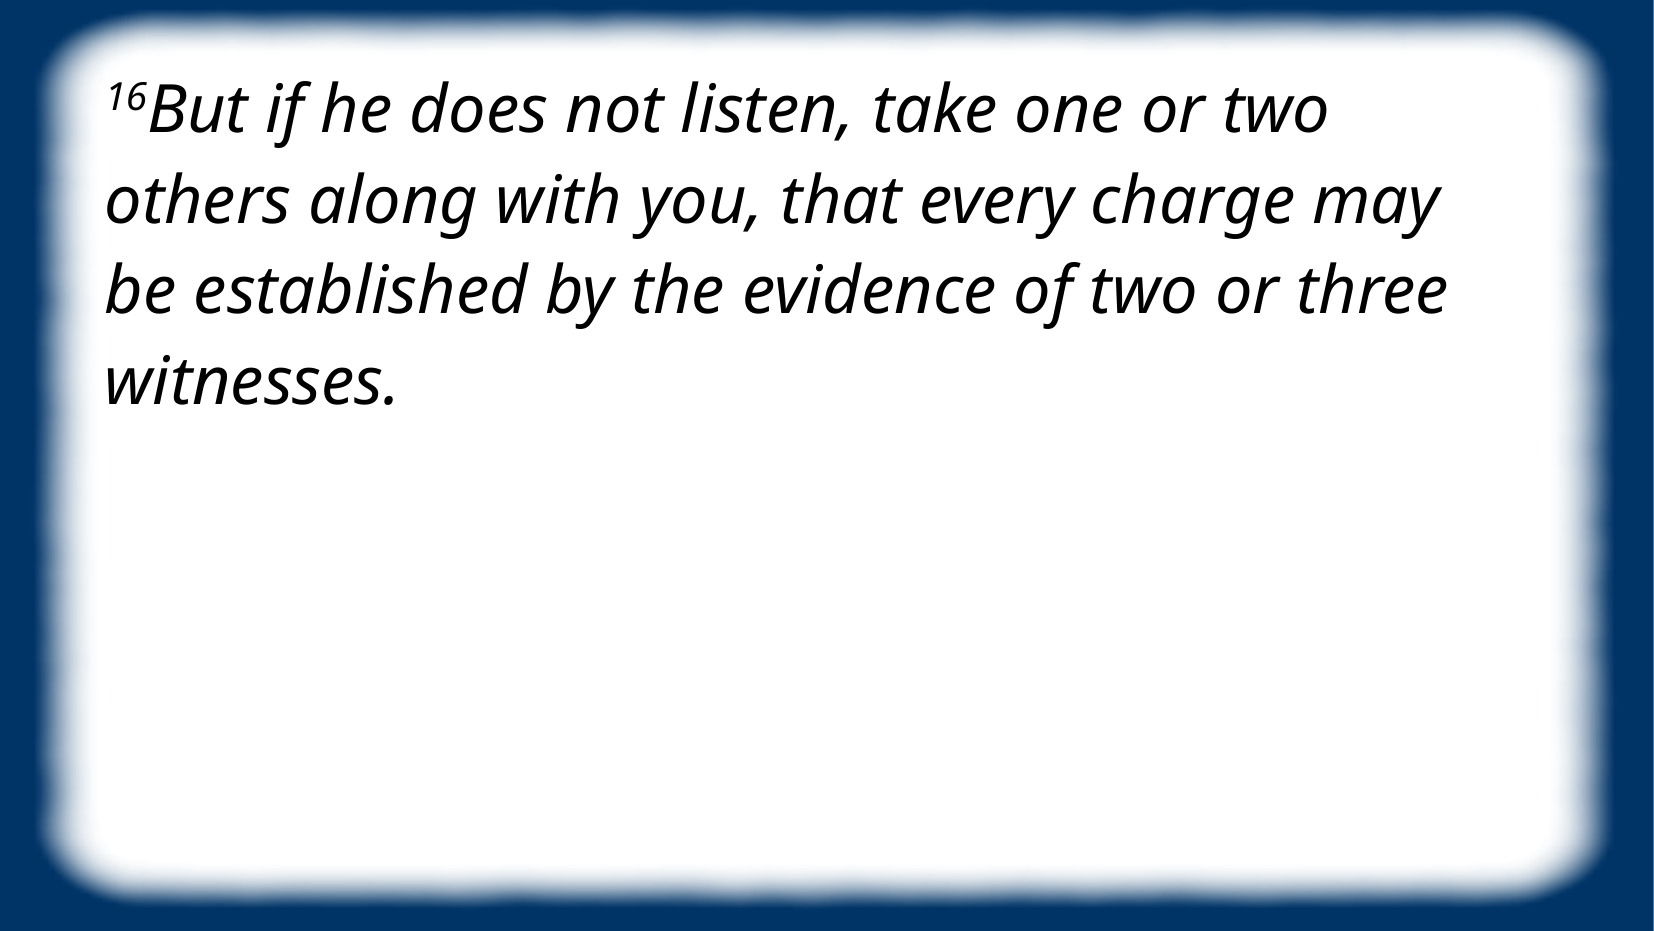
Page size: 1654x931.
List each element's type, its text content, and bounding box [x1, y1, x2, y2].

picture [0, 0, 1654, 931]
text_box 16But if he does not listen, take one or two others along with you, that every charge may be established by the evidence of two or three witnesses. [90, 53, 1546, 436]
